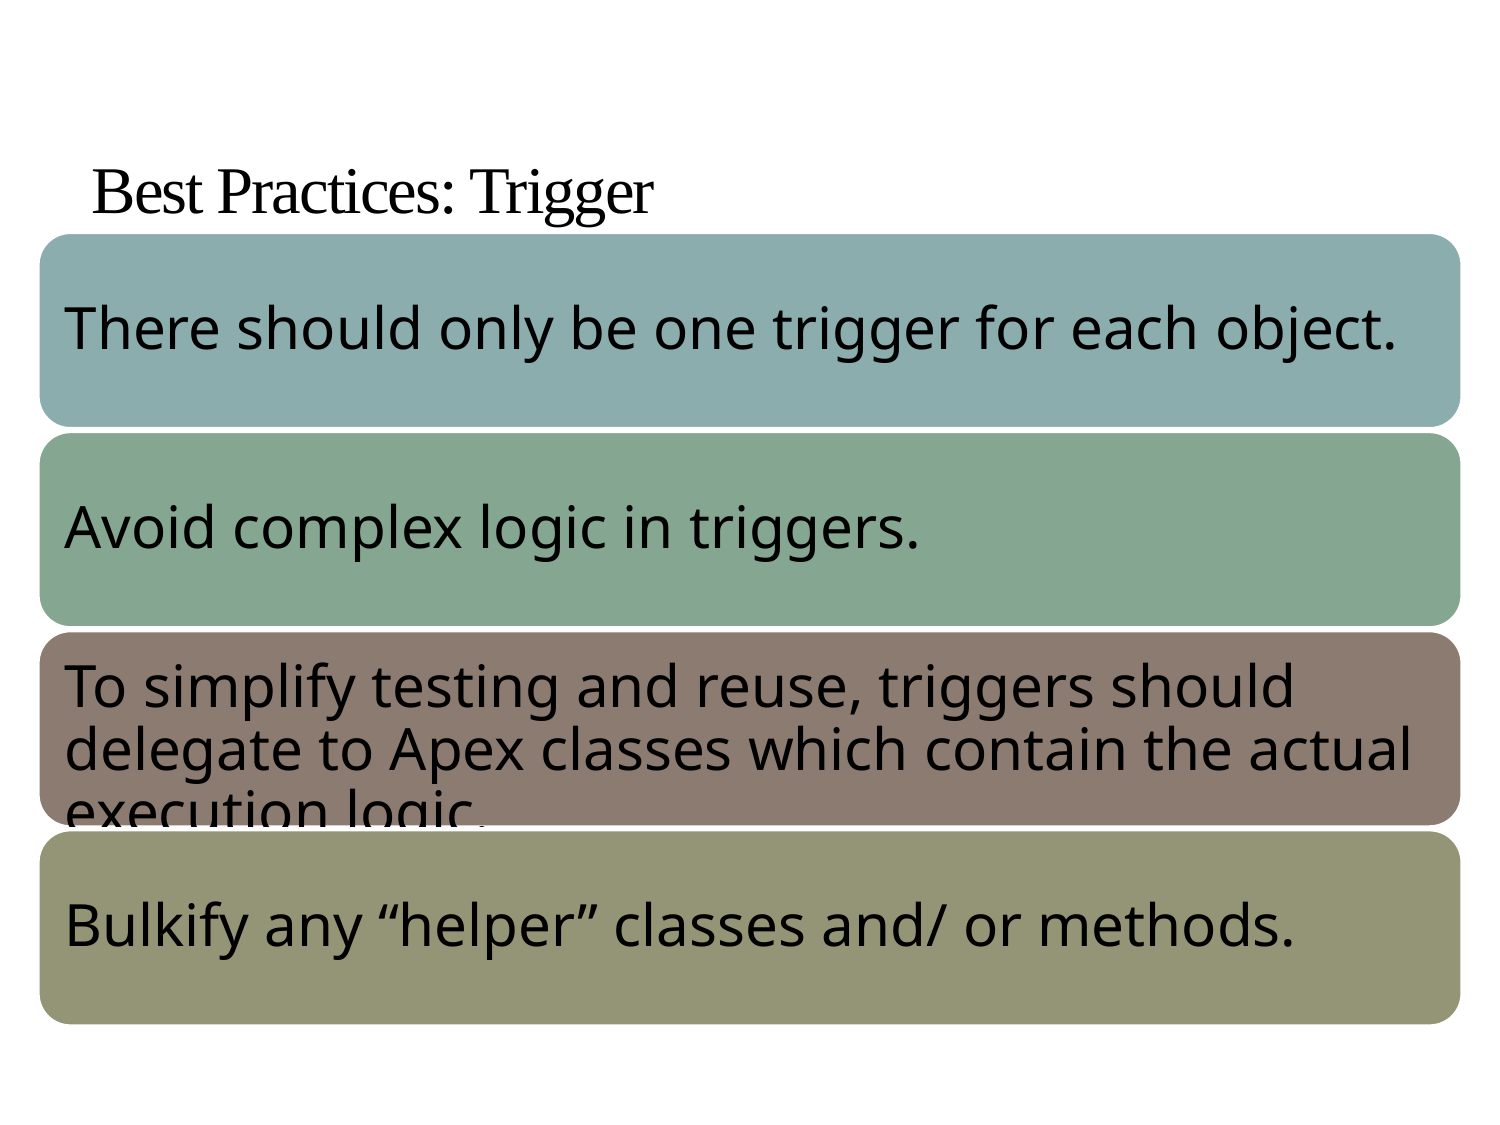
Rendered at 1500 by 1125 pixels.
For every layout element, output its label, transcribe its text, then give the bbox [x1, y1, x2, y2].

title Best Practices: Trigger [76, 137, 1427, 238]
text_box There should only be one trigger for each object. [37, 231, 1463, 430]
text_box Bulkify any “helper” classes and/ or methods. [37, 829, 1463, 1027]
text_box Avoid complex logic in triggers. [37, 431, 1463, 629]
text_box To simplify testing and reuse, triggers should delegate to Apex classes which contain the actual execution logic. [37, 630, 1463, 828]
